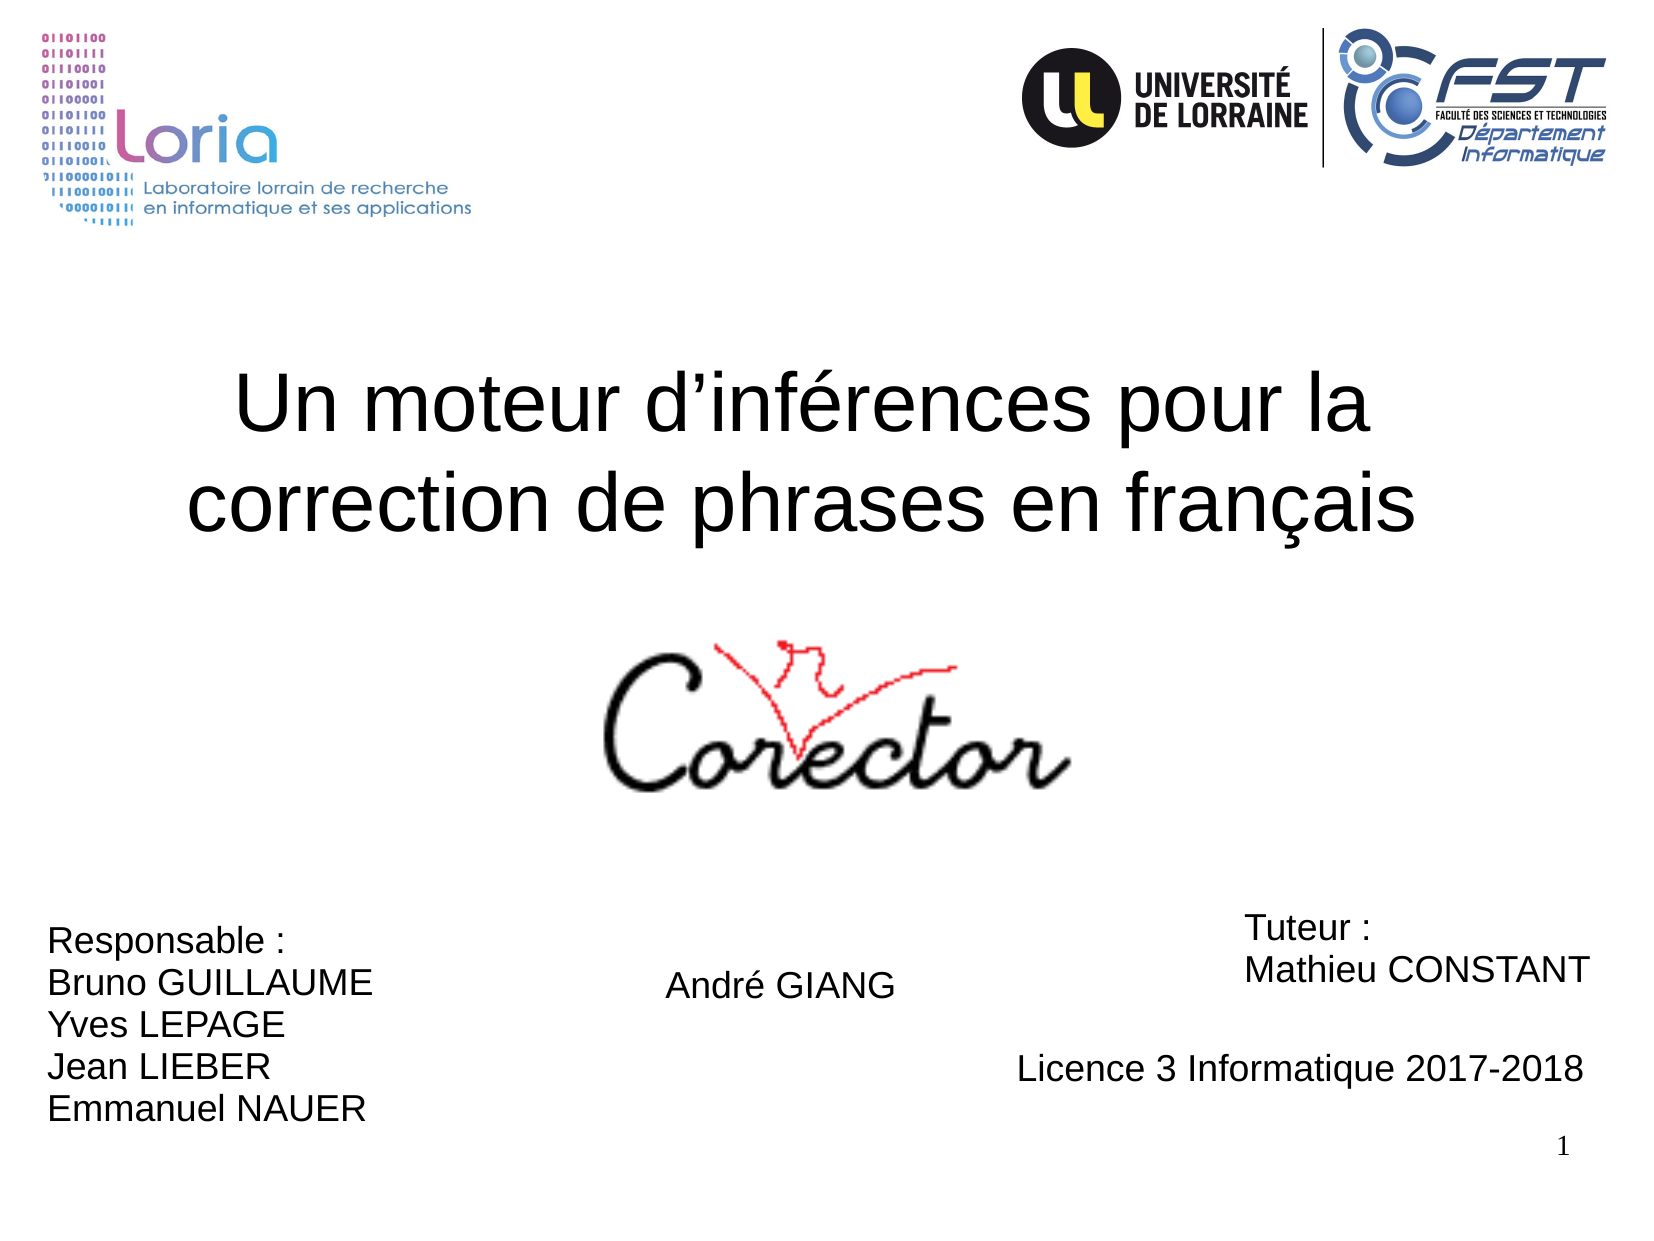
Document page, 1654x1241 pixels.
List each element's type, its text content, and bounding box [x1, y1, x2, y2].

text_box André GIANG [694, 957, 912, 1015]
picture [25, 19, 486, 240]
list Un moteur d’inférences pour la correction de phrases en français [58, 348, 1547, 944]
picture [580, 626, 1100, 835]
text_box Responsable : Bruno GUILLAUME Yves LEPAGE Jean LIEBER Emmanuel NAUER [32, 912, 694, 1241]
text_box Tuteur : Mathieu CONSTANT [1229, 899, 1610, 1019]
picture [997, 23, 1631, 172]
text_box Licence 3 Informatique 2017-2018 [1001, 1040, 1607, 1140]
